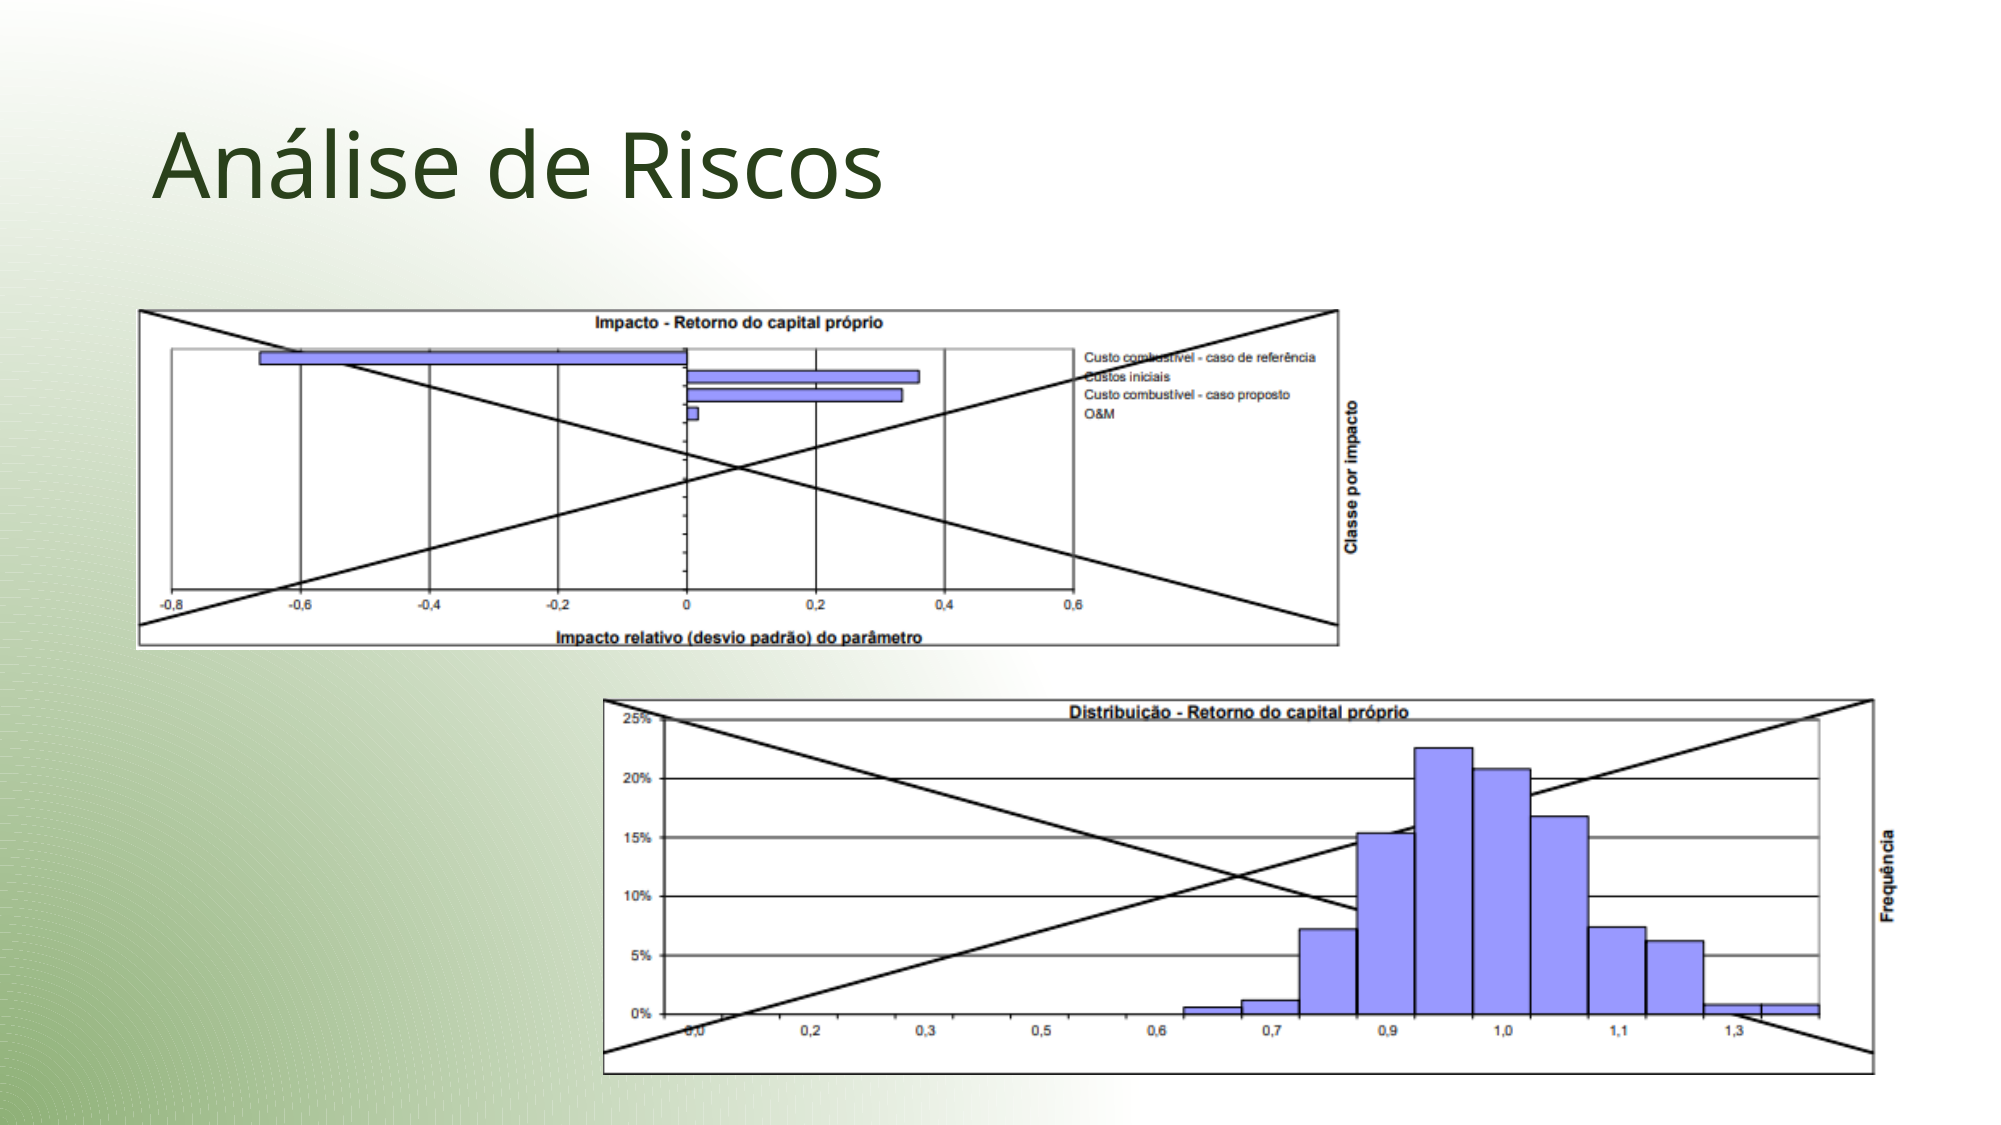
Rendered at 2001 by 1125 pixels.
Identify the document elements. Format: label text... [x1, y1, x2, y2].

title Análise de Riscos [137, 59, 1863, 278]
picture [136, 309, 1379, 650]
picture [603, 698, 1915, 1075]
text_box [0, 0, 2000, 1125]
